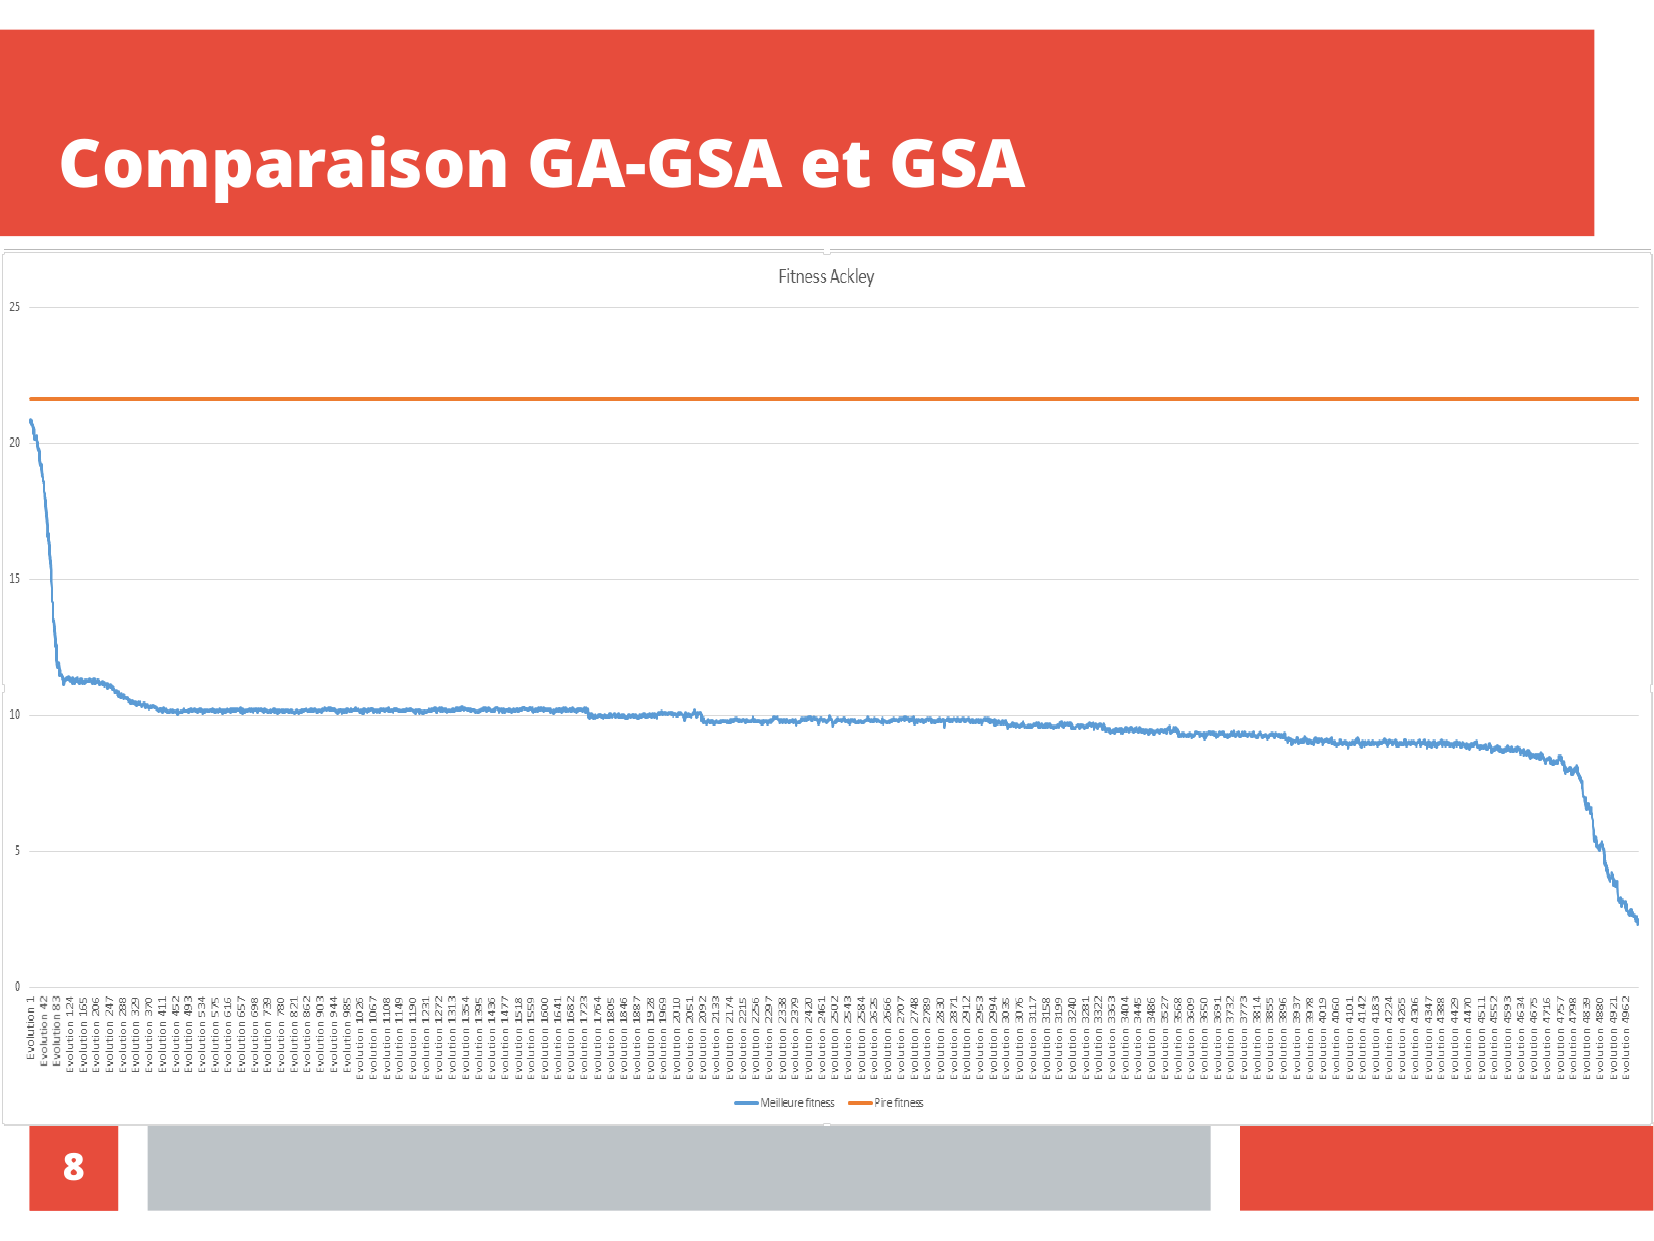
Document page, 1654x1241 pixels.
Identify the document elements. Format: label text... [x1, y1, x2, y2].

picture [0, 249, 1654, 1126]
title Comparaison GA-GSA et GSA [59, 59, 1595, 207]
